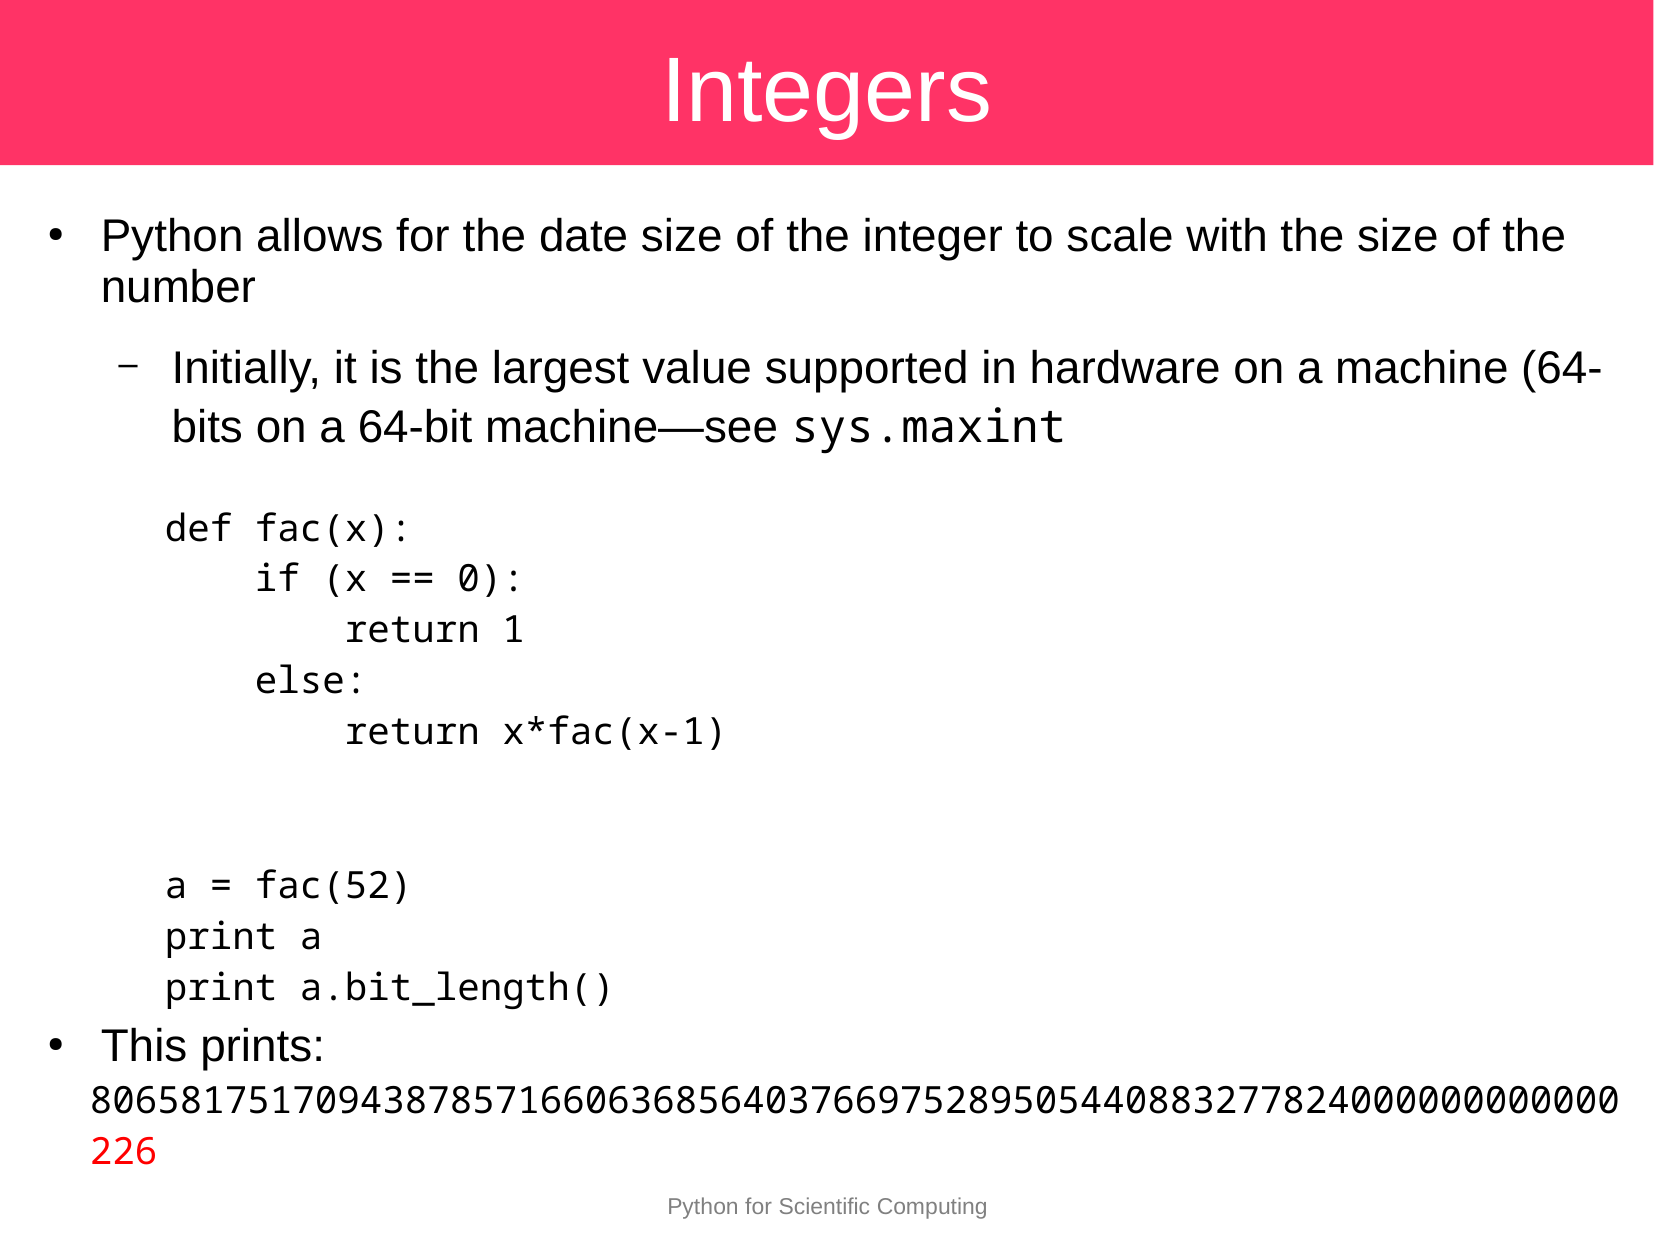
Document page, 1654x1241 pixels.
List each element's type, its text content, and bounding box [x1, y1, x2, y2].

text_box def fac(x): if (x == 0): return 1 else: return x*fac(x-1) a = fac(52) print a print a.bit_length() [150, 493, 1411, 949]
list Python allows for the date size of the integer to scale with the size of the number Initially, it is the largest value supported in hardware on a machine (64-bits on a 64-bit machine—see sys.maxint This prints: [30, 210, 1621, 1201]
title Integers [82, 31, 1571, 148]
text_box 80658175170943878571660636856403766975289505440883277824000000000000 226 [75, 1066, 1636, 1222]
